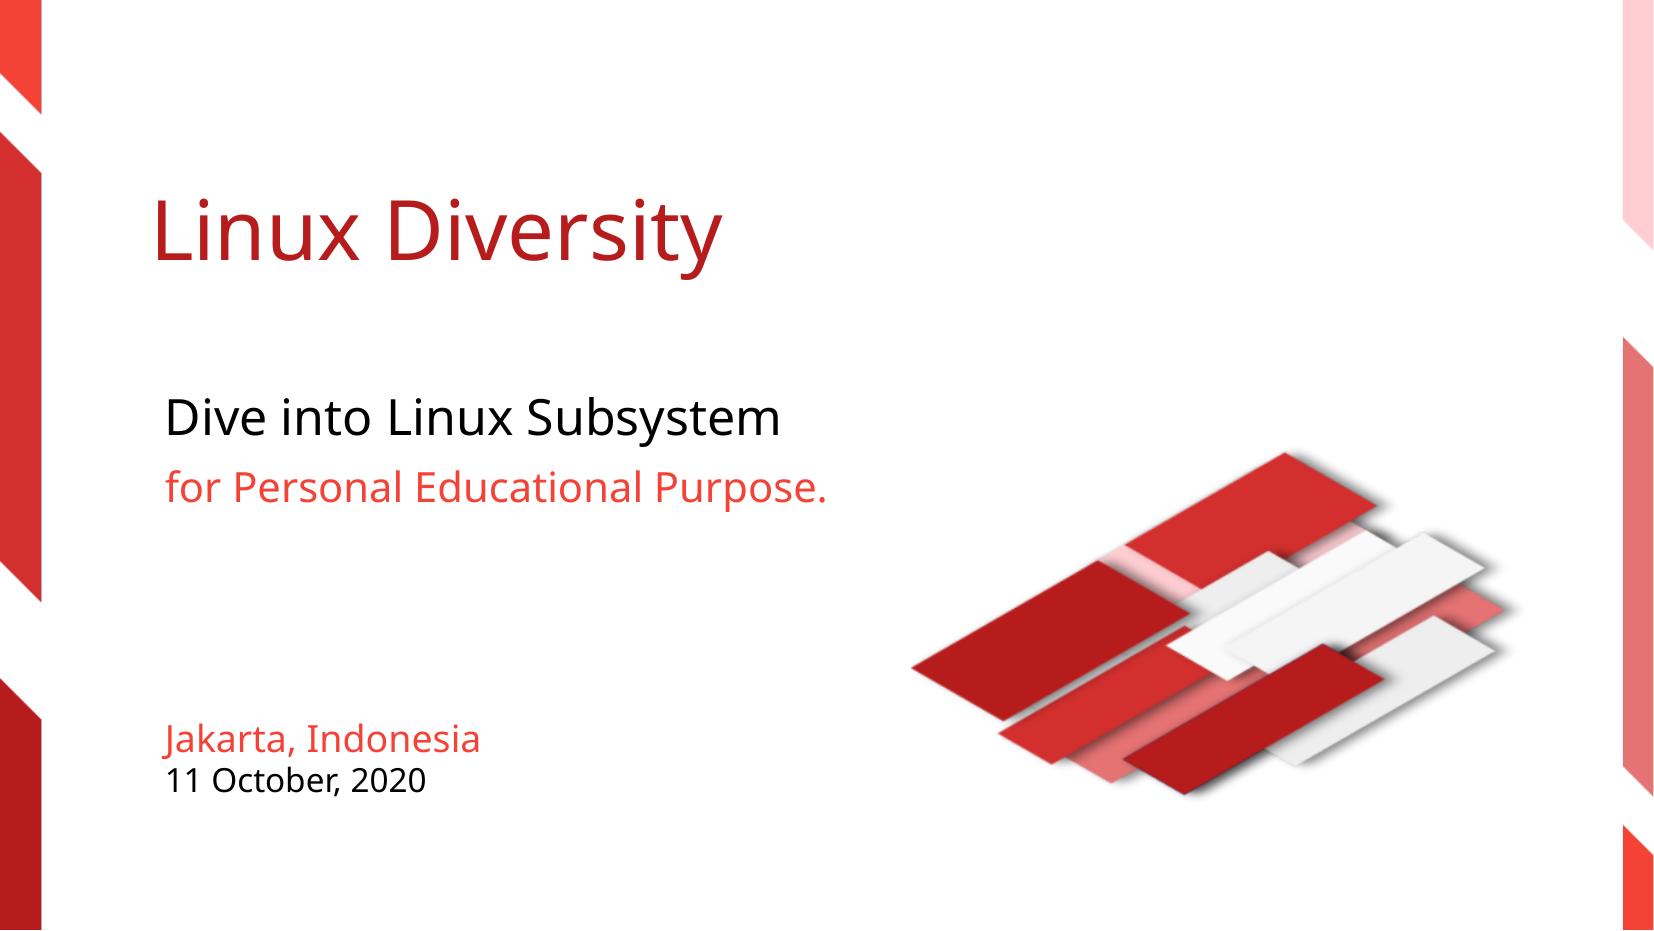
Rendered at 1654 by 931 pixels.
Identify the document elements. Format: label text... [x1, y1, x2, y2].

text_box for Personal Educational Purpose. [150, 450, 1040, 518]
text_box 11 October, 2020 [150, 750, 459, 807]
picture [0, 0, 1654, 930]
text_box Jakarta, Indonesia [150, 705, 479, 768]
text_box Dive into Linux Subsystem [150, 375, 975, 450]
title Linux Diversity [150, 150, 1501, 306]
